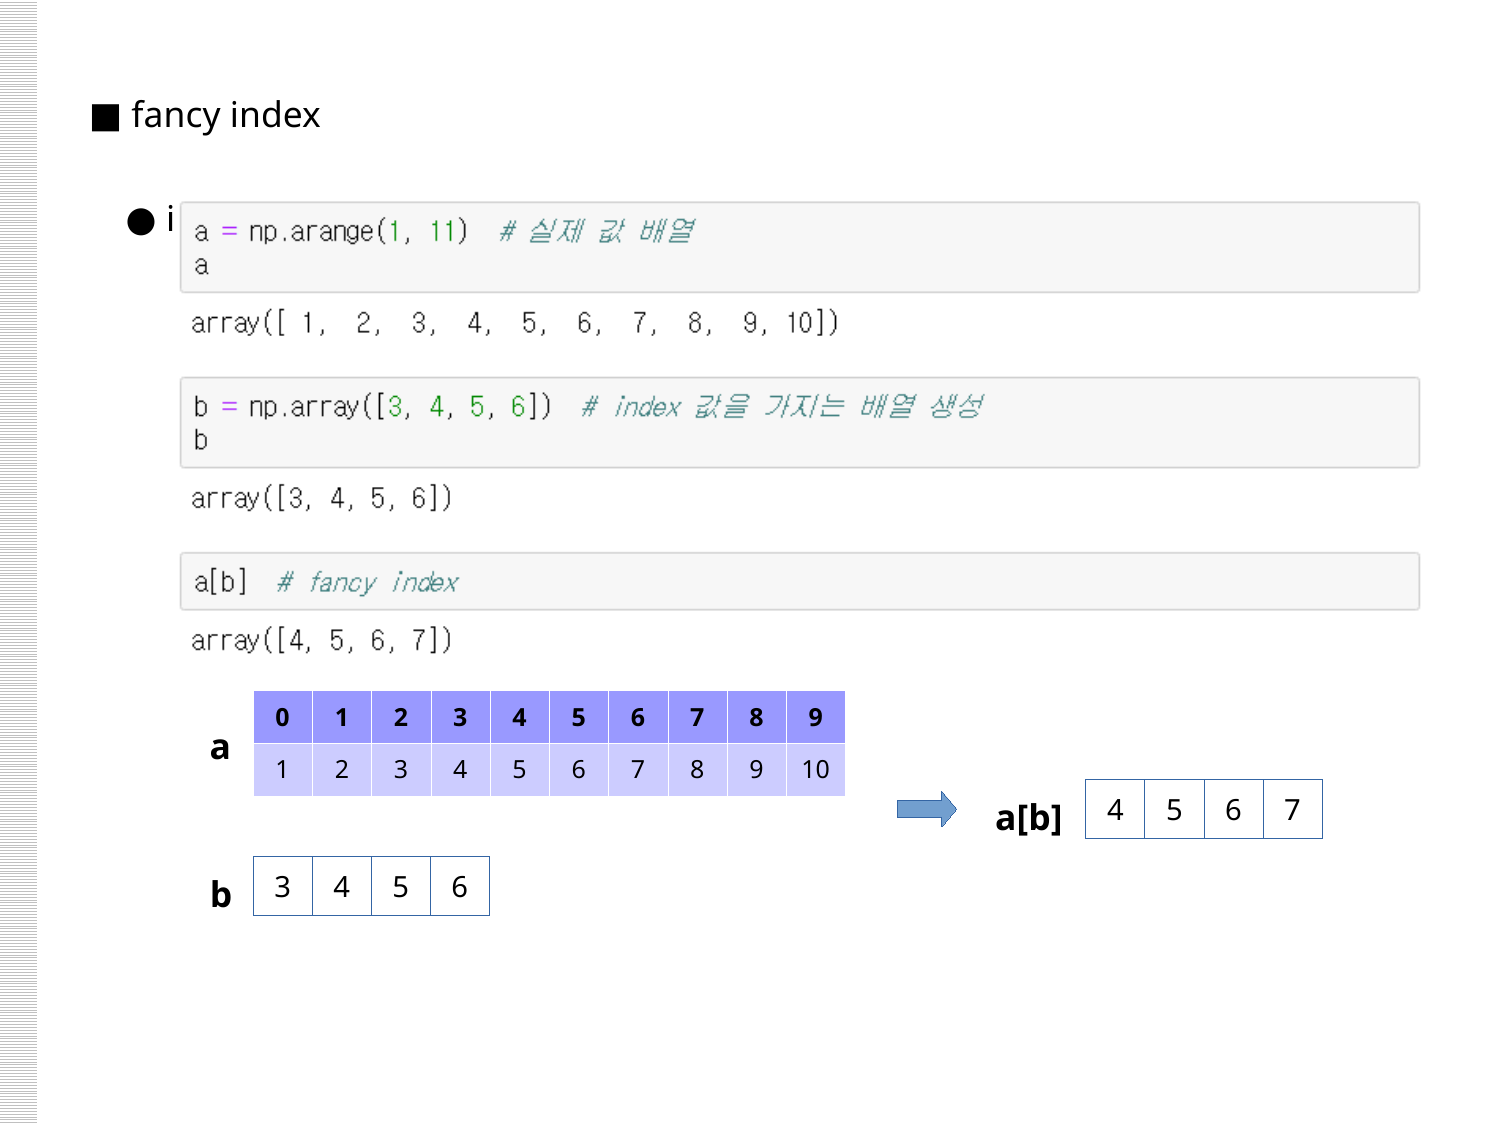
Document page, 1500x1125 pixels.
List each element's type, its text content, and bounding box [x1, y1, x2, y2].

text_box 4 [312, 856, 371, 916]
text_box 6 [430, 856, 490, 916]
text_box 7 [1263, 779, 1323, 839]
table_cell 3 [372, 744, 431, 796]
table_cell 1 [254, 744, 312, 796]
table_header 2 [372, 691, 431, 743]
table_cell 5 [491, 744, 549, 796]
table_header 3 [432, 691, 490, 743]
table_cell 10 [787, 744, 845, 796]
text_box a[b] [980, 785, 1088, 836]
picture [177, 197, 1422, 674]
table_header 9 [787, 691, 845, 743]
text_box 3 [253, 856, 312, 916]
table_header 5 [550, 691, 608, 743]
table_cell 6 [550, 744, 608, 796]
table_cell 8 [669, 744, 727, 796]
table_cell 4 [432, 744, 490, 796]
table_header 7 [669, 691, 727, 743]
table_cell 2 [313, 744, 371, 796]
text_box ■ fancy index ● index 값을 가지는 배열을 이용하여 값을 추출 [73, 33, 1453, 990]
text_box [897, 791, 957, 827]
text_box 4 [1085, 779, 1144, 839]
table_header 1 [313, 691, 371, 743]
table_header 0 [254, 691, 312, 743]
table_header 8 [728, 691, 786, 743]
table_cell 9 [728, 744, 786, 796]
table_header 6 [609, 691, 668, 743]
table_header 4 [491, 691, 549, 743]
text_box 6 [1204, 779, 1263, 839]
text_box b [194, 862, 247, 913]
text_box 5 [1144, 779, 1204, 839]
text_box 5 [371, 856, 430, 916]
text_box a [194, 714, 245, 765]
table_cell 7 [609, 744, 668, 796]
